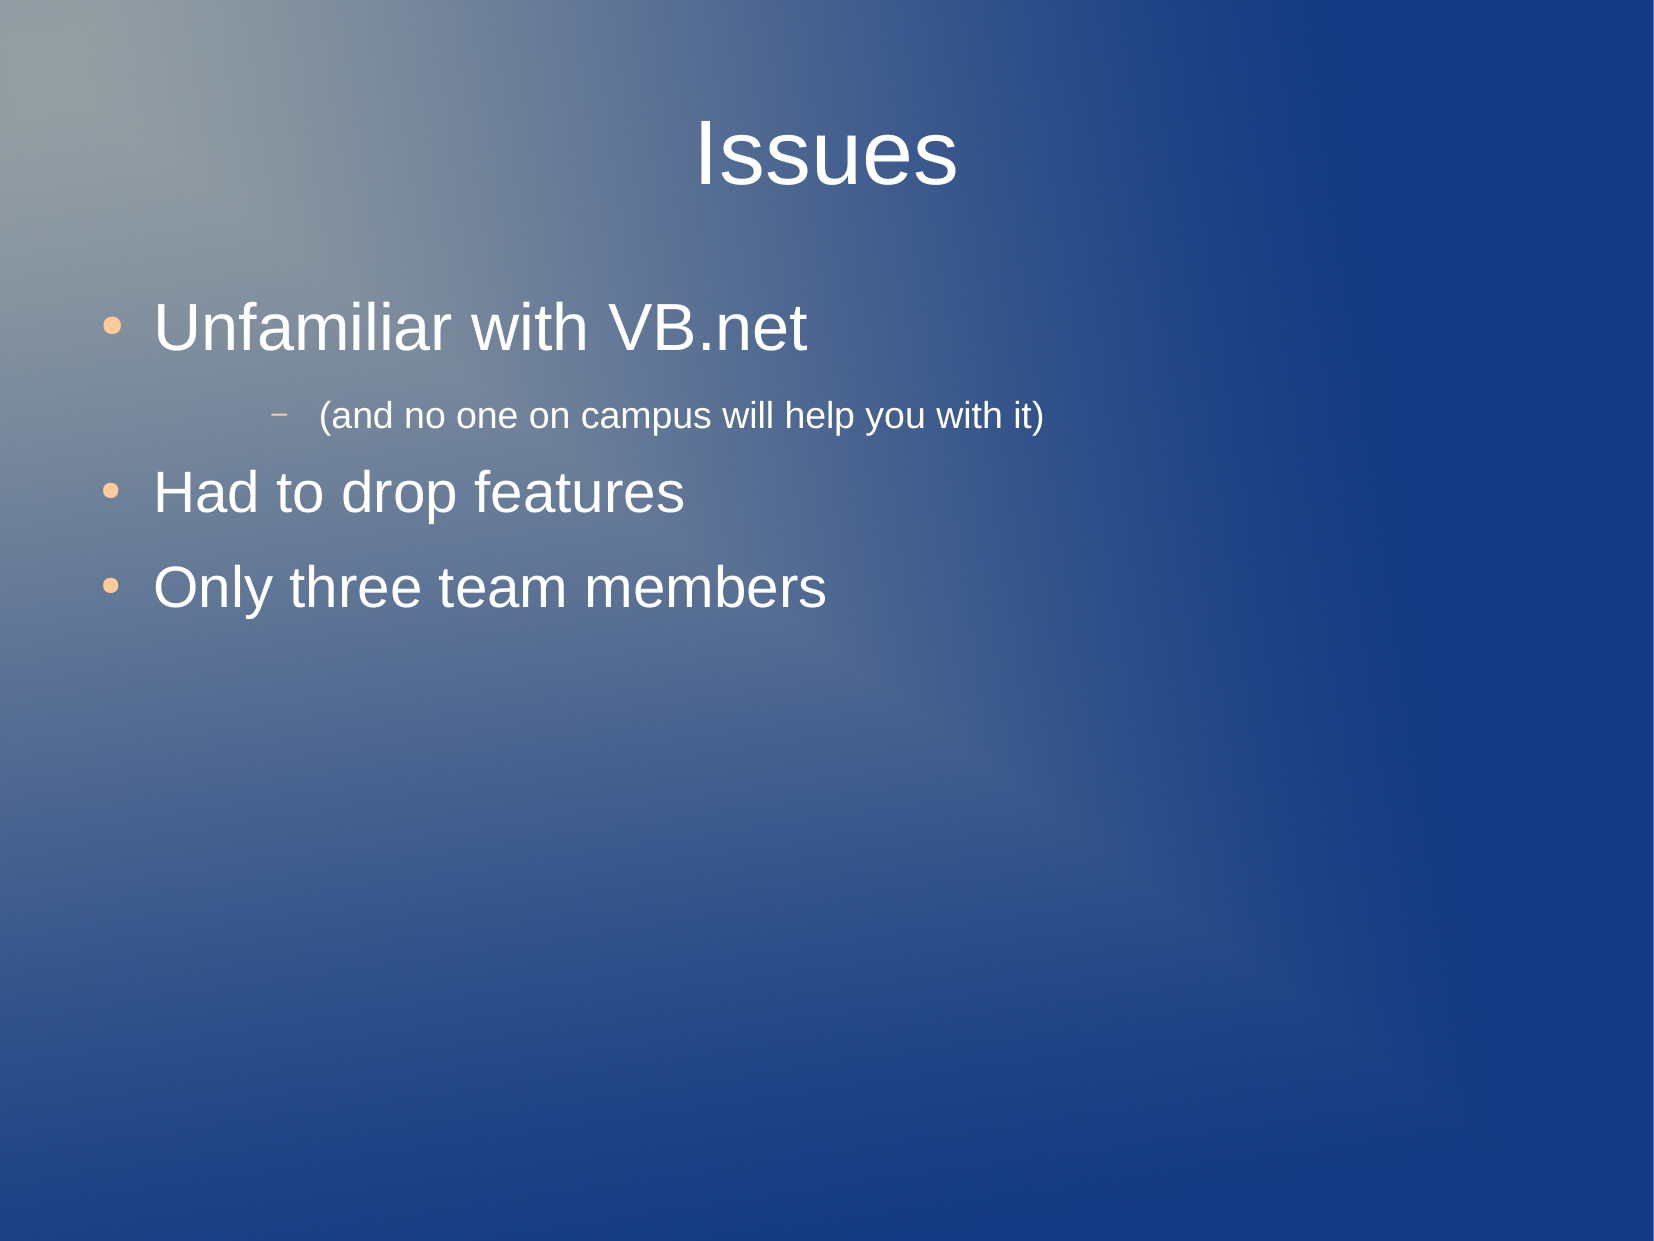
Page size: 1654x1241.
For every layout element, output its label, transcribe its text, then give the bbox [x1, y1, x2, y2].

picture [0, 0, 1654, 1241]
title Issues [82, 56, 1571, 250]
list Unfamiliar with VB.net (and no one on campus will help you with it) Had to drop features Only three team members [82, 290, 1571, 1094]
